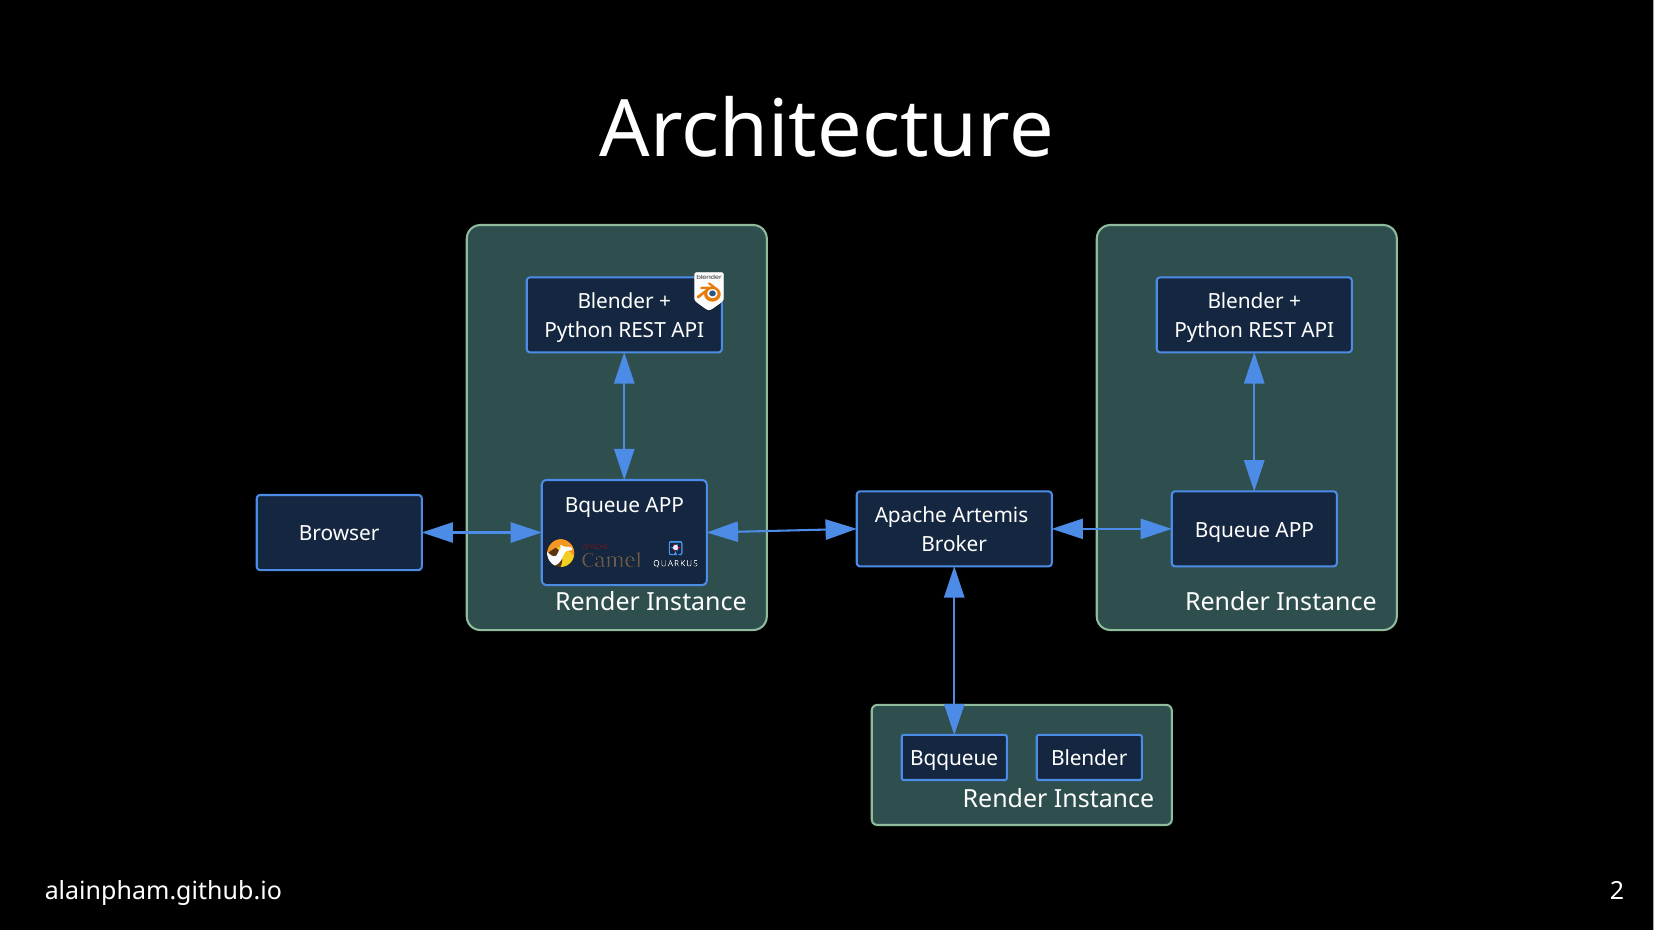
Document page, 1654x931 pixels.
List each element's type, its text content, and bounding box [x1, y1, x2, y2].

picture [653, 540, 698, 568]
text_box Browser [256, 495, 422, 571]
text_box Render Instance [466, 533, 767, 631]
text_box Blender [1036, 734, 1142, 781]
text_box Bqqueue [901, 734, 1007, 781]
text_box Bqueue APP [1171, 491, 1337, 567]
picture [547, 539, 641, 567]
text_box Render Instance [871, 704, 1172, 826]
text_box Render Instance [466, 225, 767, 532]
text_box Apache Artemis Broker [856, 491, 1052, 567]
text_box Bqueue APP [541, 480, 707, 586]
text_box Blender + Python REST API [526, 277, 722, 353]
title Architecture [59, 59, 1595, 193]
text_box Render Instance [1096, 225, 1397, 631]
picture [691, 269, 727, 316]
text_box Blender + Python REST API [1156, 277, 1352, 353]
